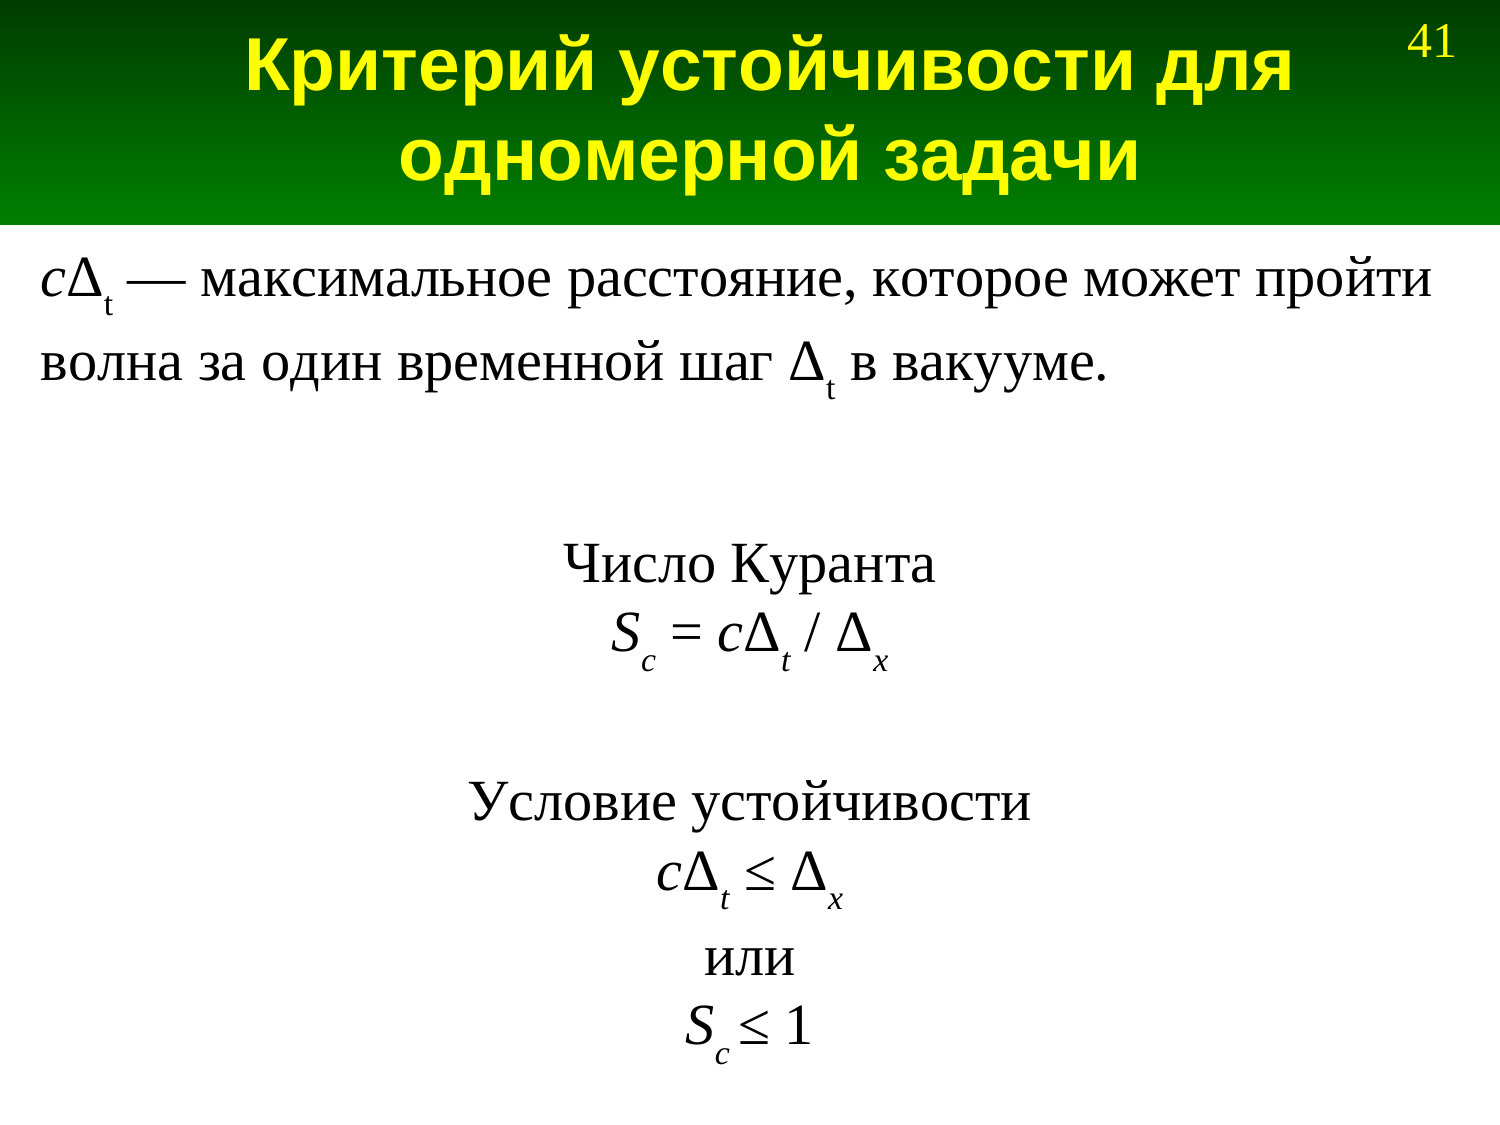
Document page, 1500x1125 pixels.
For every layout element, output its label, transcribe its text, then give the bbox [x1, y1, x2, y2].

title Критерий устойчивости для одномерной задачи [100, 7, 1441, 204]
text_box Число Куранта Sc = сΔt / Δx Условие устойчивости сΔt ≤ Δx или Sc ≤ 1 [452, 516, 1048, 1097]
text_box cΔt — максимальное расстояние, которое может пройти волна за один временной шаг Δt в вакууме. [25, 230, 1489, 414]
